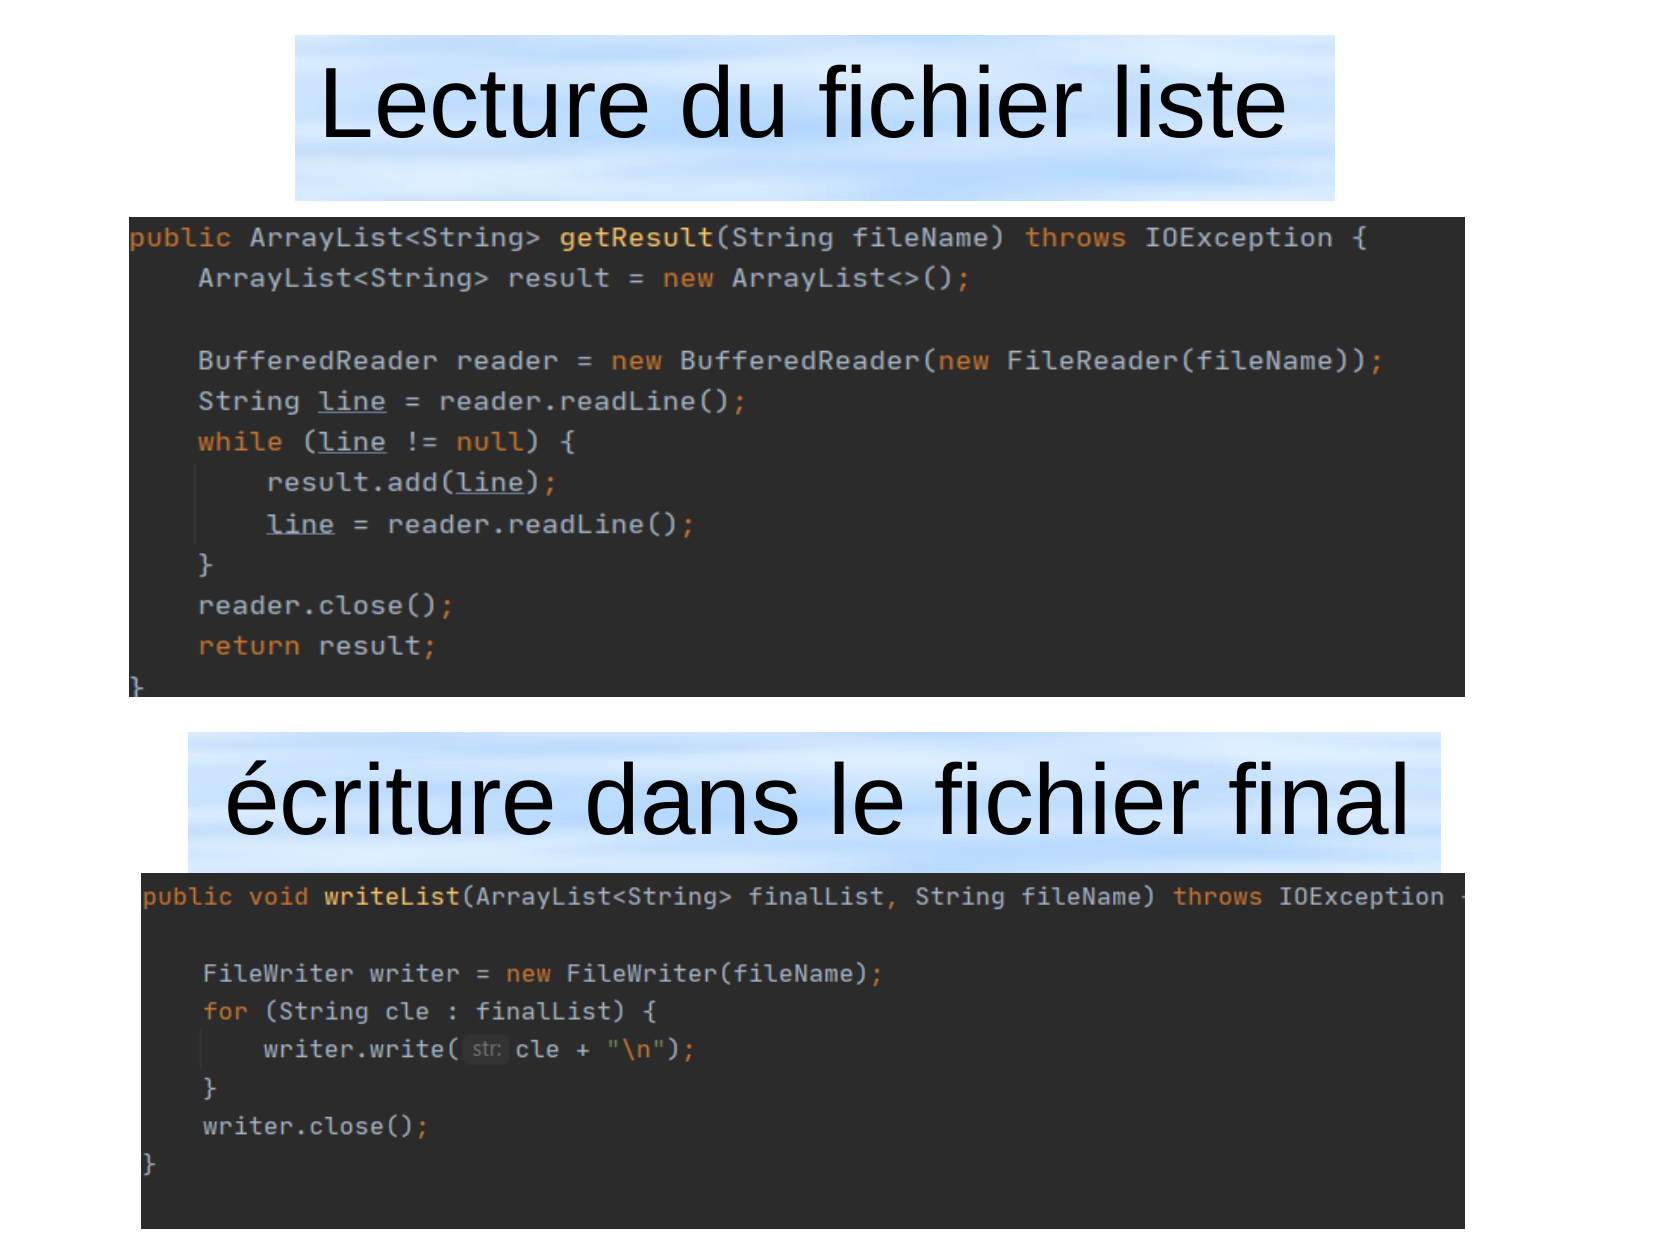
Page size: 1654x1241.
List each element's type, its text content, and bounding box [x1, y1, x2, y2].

picture [188, 732, 1441, 744]
list écriture dans le fichier final [153, 744, 1654, 1158]
picture [129, 217, 1465, 697]
picture [295, 35, 1335, 47]
picture [141, 873, 1465, 1229]
list Lecture du fichier liste [248, 47, 1359, 217]
